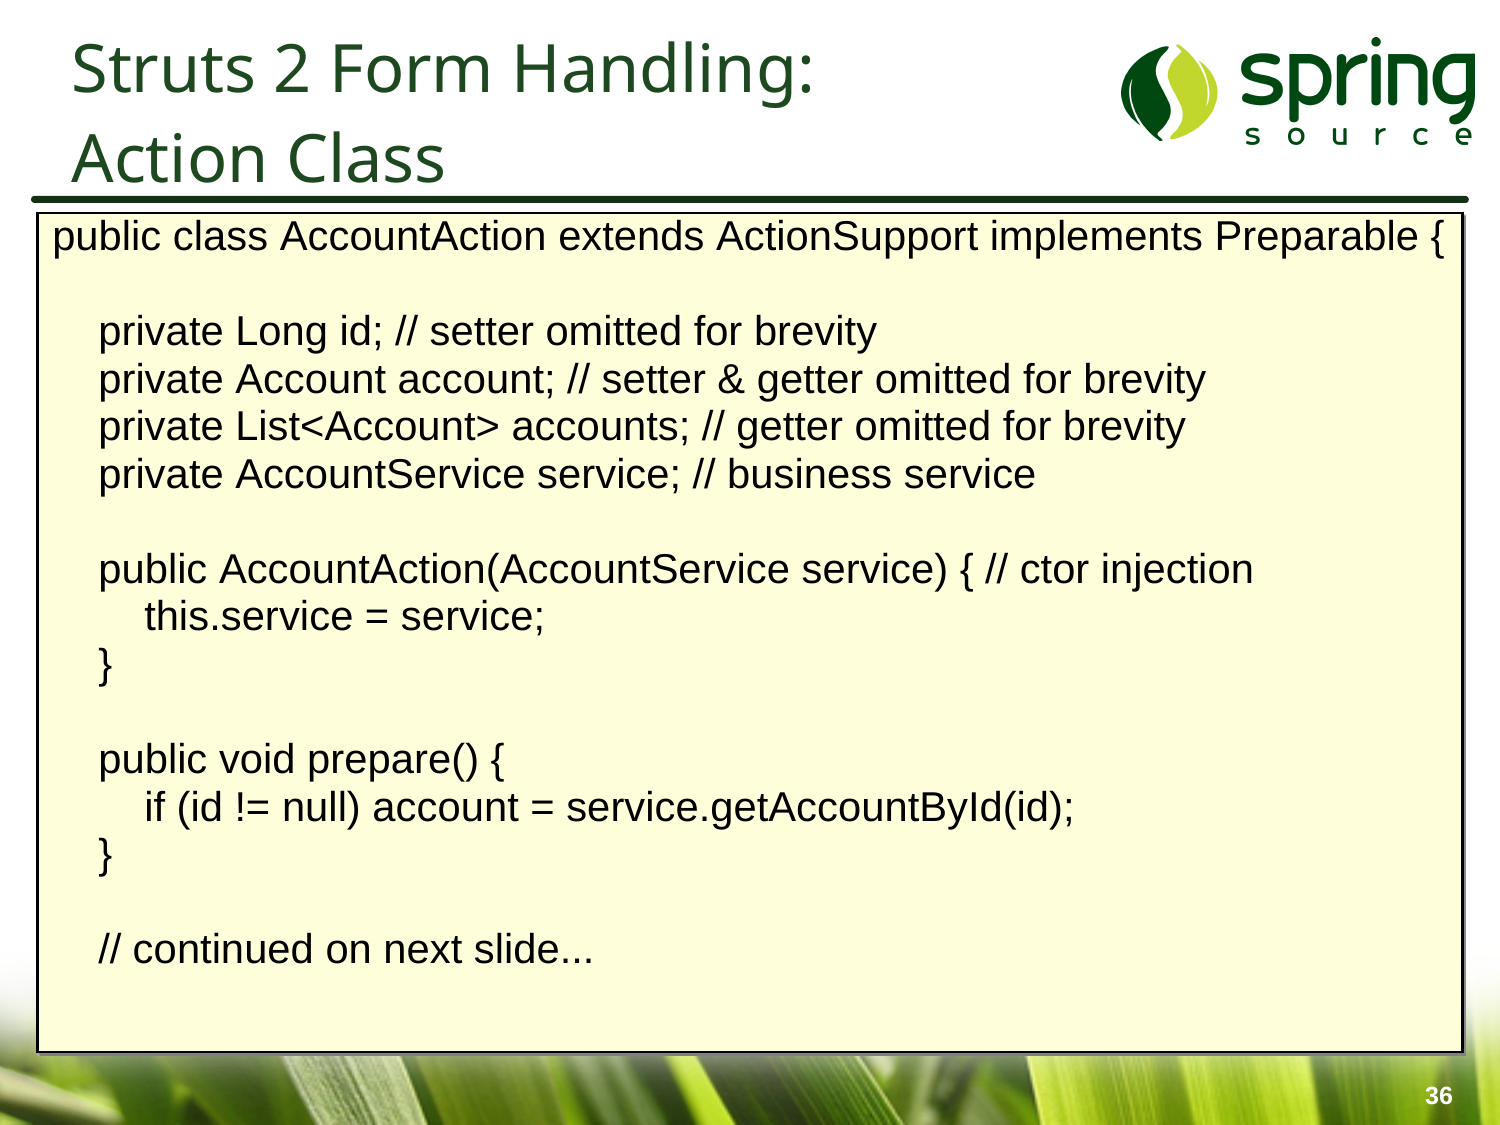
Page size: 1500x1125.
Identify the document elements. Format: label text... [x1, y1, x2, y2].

picture [0, 944, 1500, 1125]
title Struts 2 Form Handling: Action Class [56, 13, 1089, 191]
picture [1121, 37, 1475, 145]
text_box public class AccountAction extends ActionSupport implements Preparable { private Long id; // setter omitted for brevity private Account account; // setter & getter omitted for brevity private List<Account> accounts; // getter omitted for brevity private AccountService service; // business service public AccountAction(AccountService service) { // ctor injection this.service = service; } public void prepare() { if (id != null) account = service.getAccountById(id); } // continued on next slide... [37, 213, 1463, 1053]
